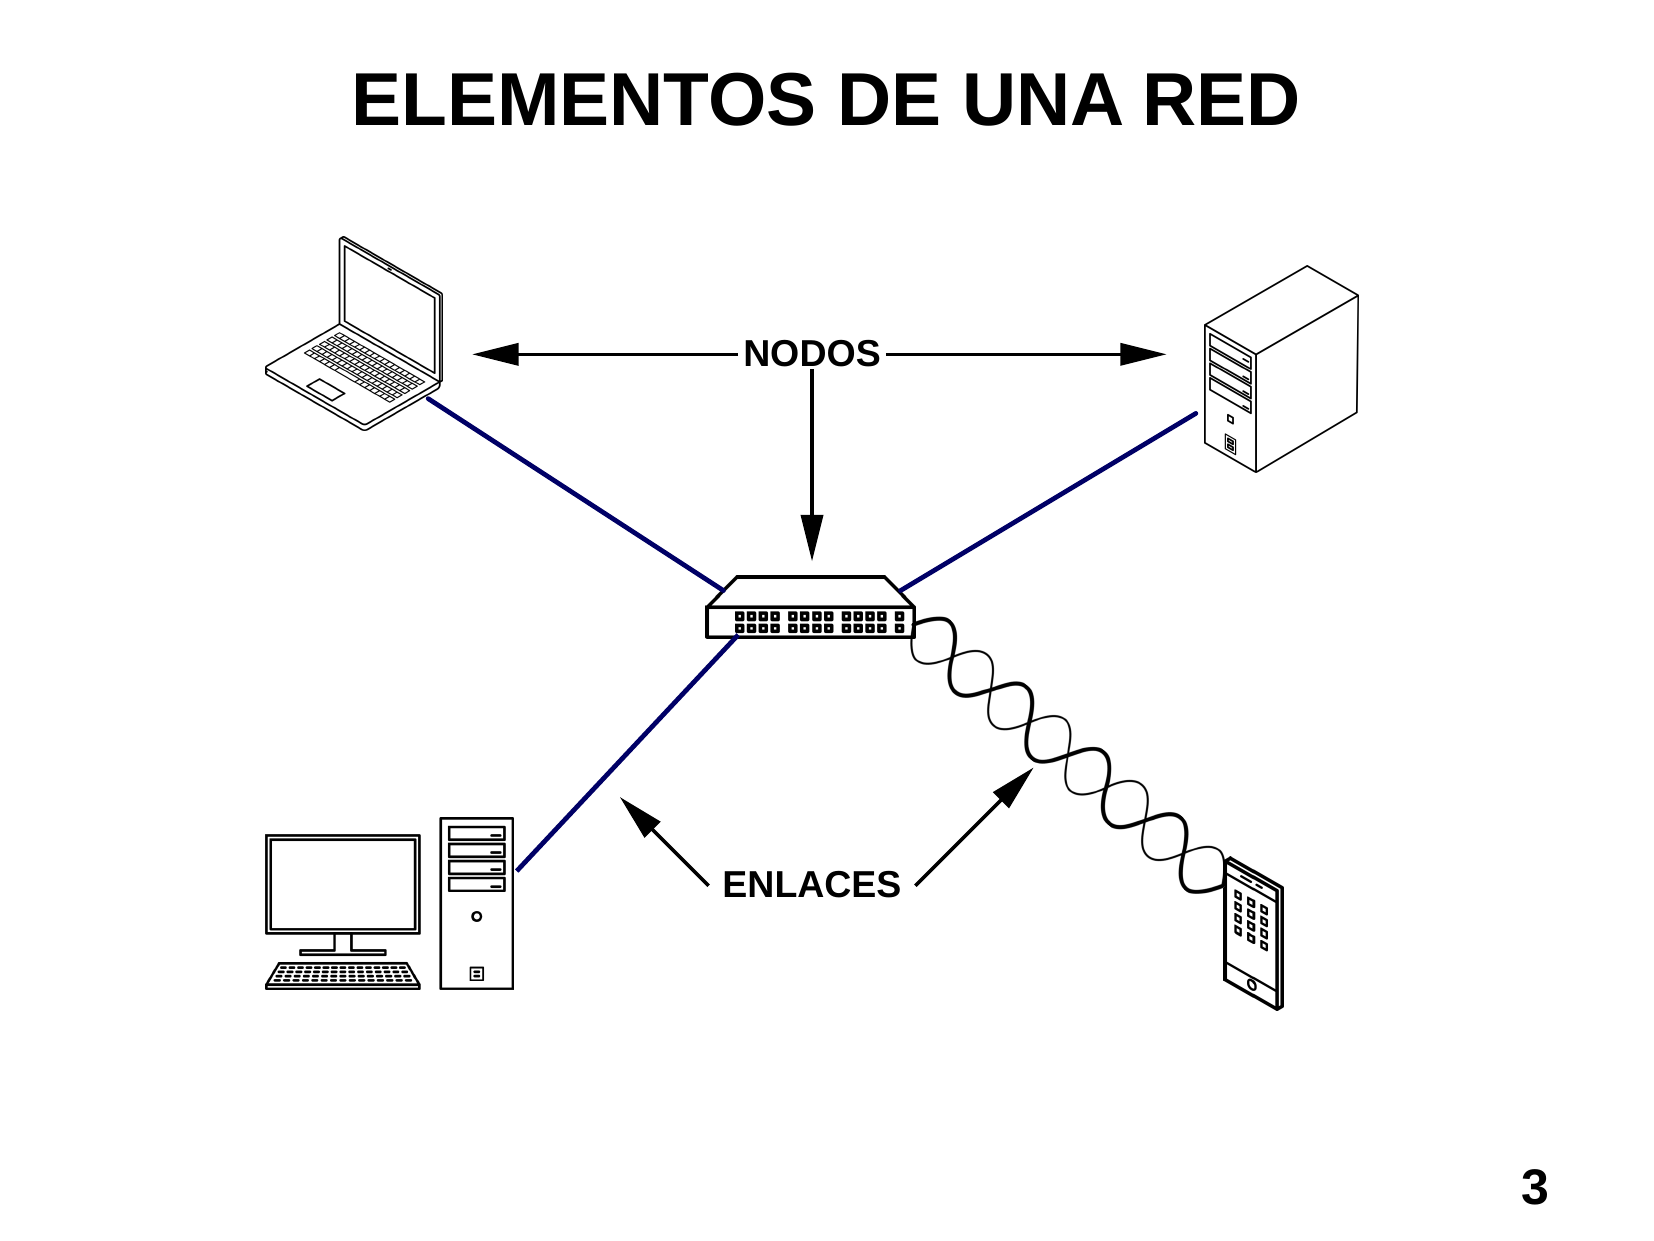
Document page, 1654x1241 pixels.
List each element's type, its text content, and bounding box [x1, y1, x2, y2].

picture [1204, 265, 1359, 473]
title ELEMENTOS DE UNA RED [82, 25, 1571, 174]
picture [265, 817, 514, 990]
text_box ENLACES [693, 856, 931, 931]
text_box <número> [1506, 1151, 1654, 1223]
text_box NODOS [708, 324, 916, 399]
picture [705, 575, 1284, 1011]
picture [265, 236, 443, 431]
